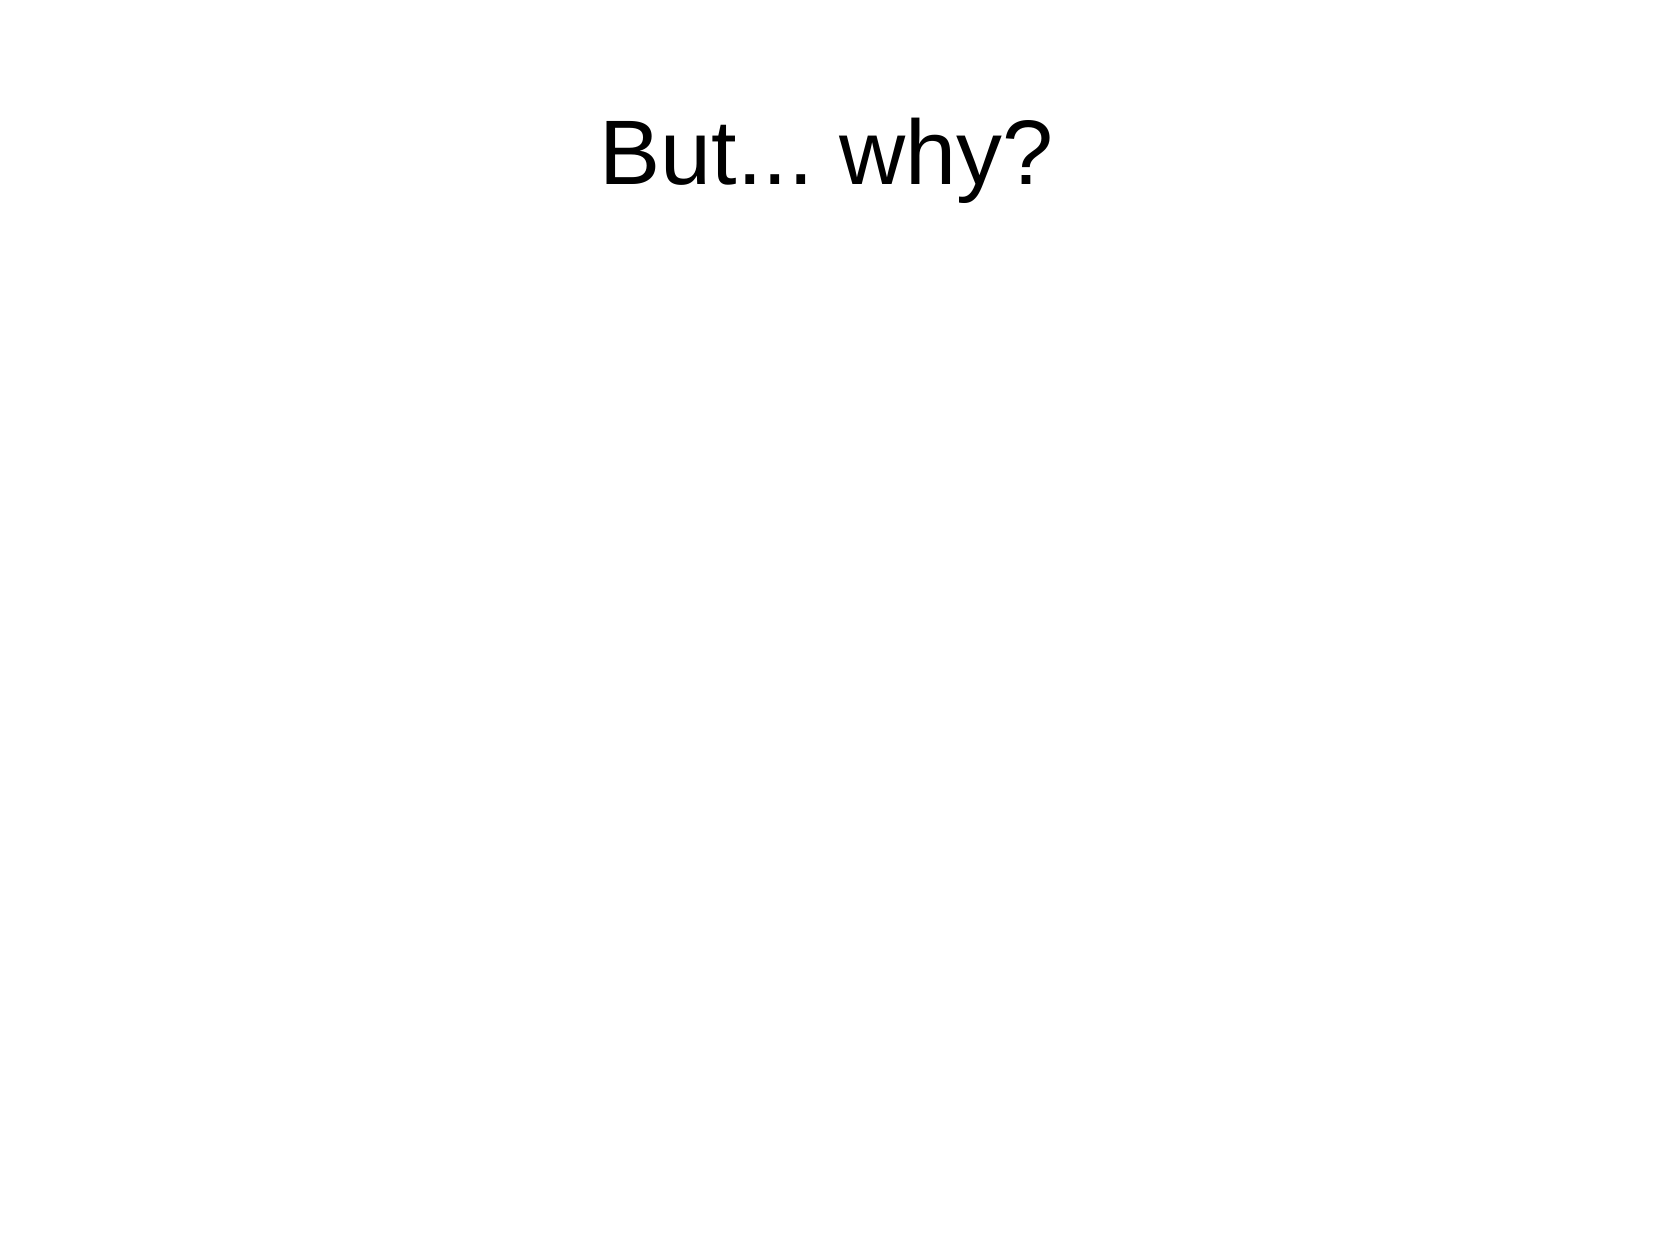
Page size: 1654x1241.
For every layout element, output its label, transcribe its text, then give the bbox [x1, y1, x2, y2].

title But... why? [82, 49, 1571, 257]
